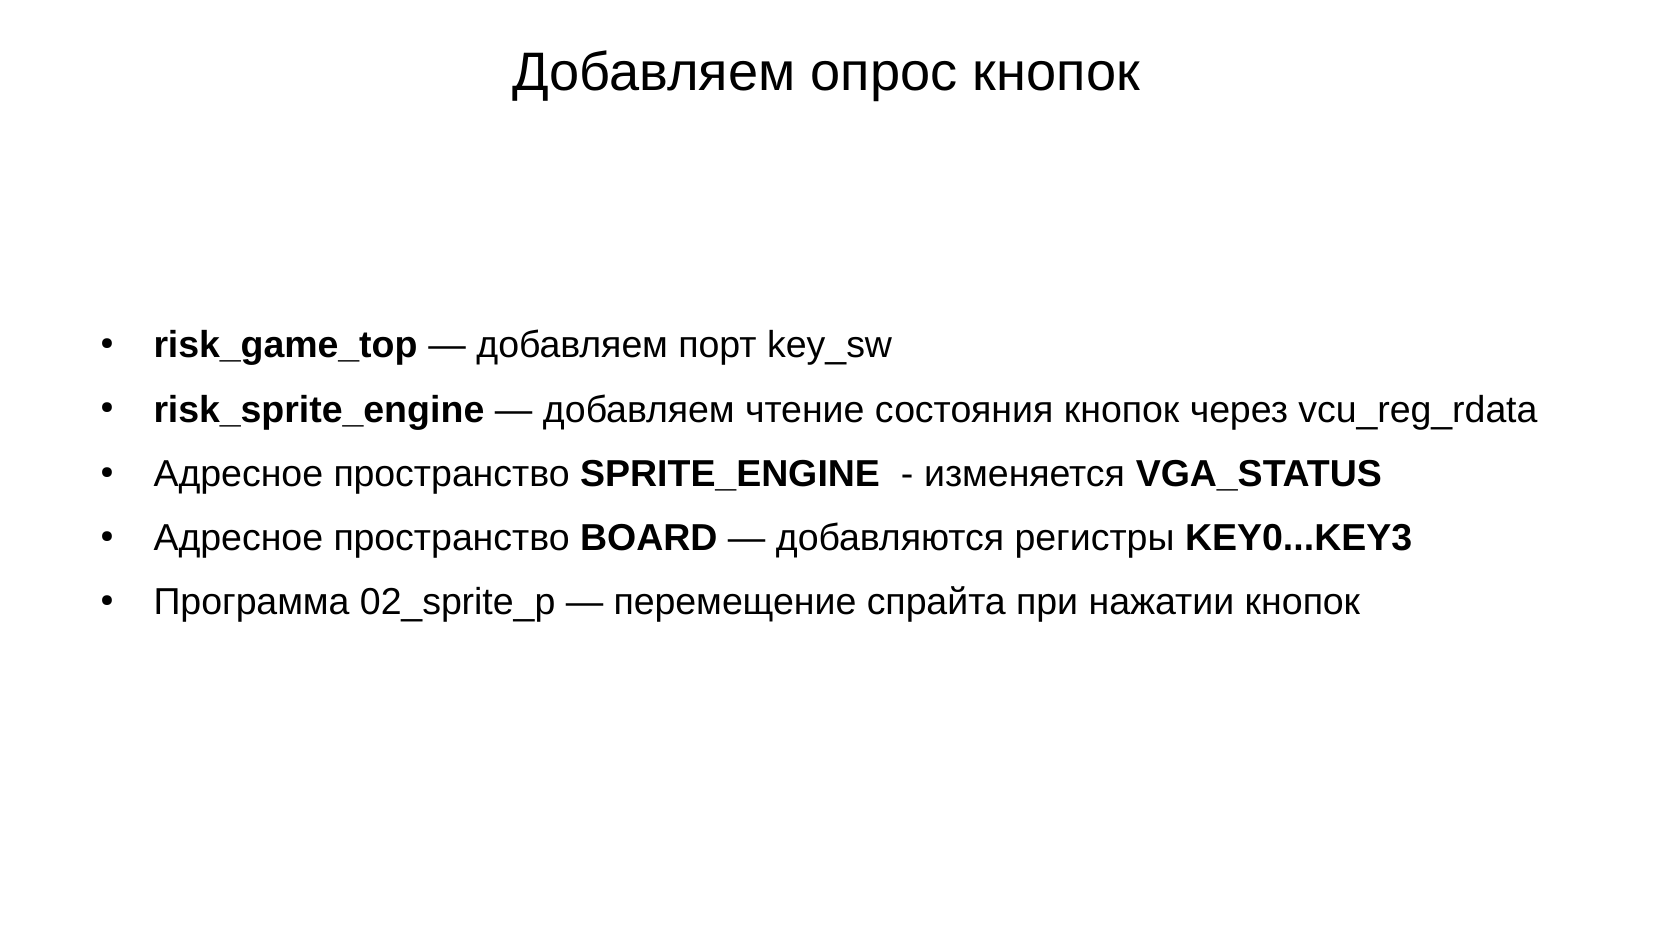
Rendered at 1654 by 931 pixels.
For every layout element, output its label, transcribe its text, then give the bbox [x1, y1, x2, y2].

title Добавляем опрос кнопок [82, 37, 1571, 107]
list risk_game_top — добавляем порт key_sw risk_sprite_engine — добавляем чтение состояния кнопок через vcu_reg_rdata Адресное пространство SPRITE_ENGINE - изменяется VGA_STATUS Адресное пространство BOARD — добавляются регистры KEY0...KEY3 Программа 02_sprite_p — перемещение спрайта при нажатии кнопок [82, 259, 1571, 758]
